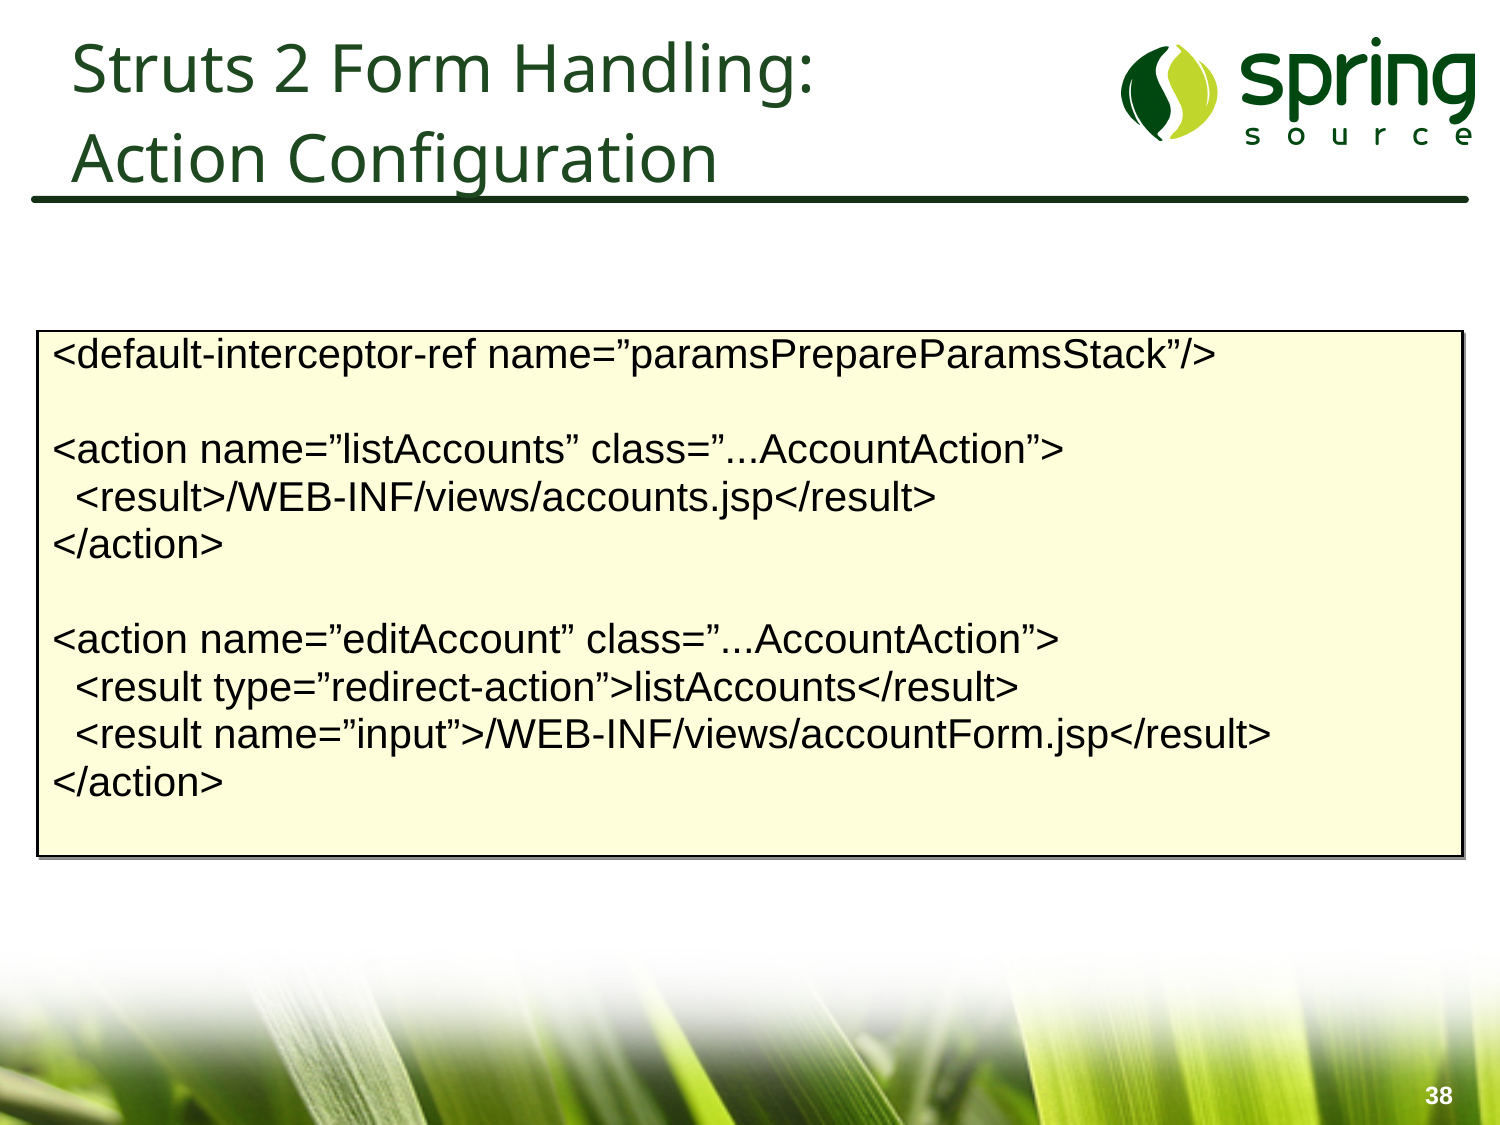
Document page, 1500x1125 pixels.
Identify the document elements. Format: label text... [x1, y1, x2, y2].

picture [0, 944, 1500, 1125]
title Struts 2 Form Handling: Action Configuration [56, 13, 1089, 191]
text_box <default-interceptor-ref name=”paramsPrepareParamsStack”/> <action name=”listAccounts” class=”...AccountAction”> <result>/WEB-INF/views/accounts.jsp</result> </action> <action name=”editAccount” class=”...AccountAction”> <result type=”redirect-action”>listAccounts</result> <result name=”input”>/WEB-INF/views/accountForm.jsp</result> </action> [37, 331, 1463, 857]
picture [1121, 37, 1475, 145]
